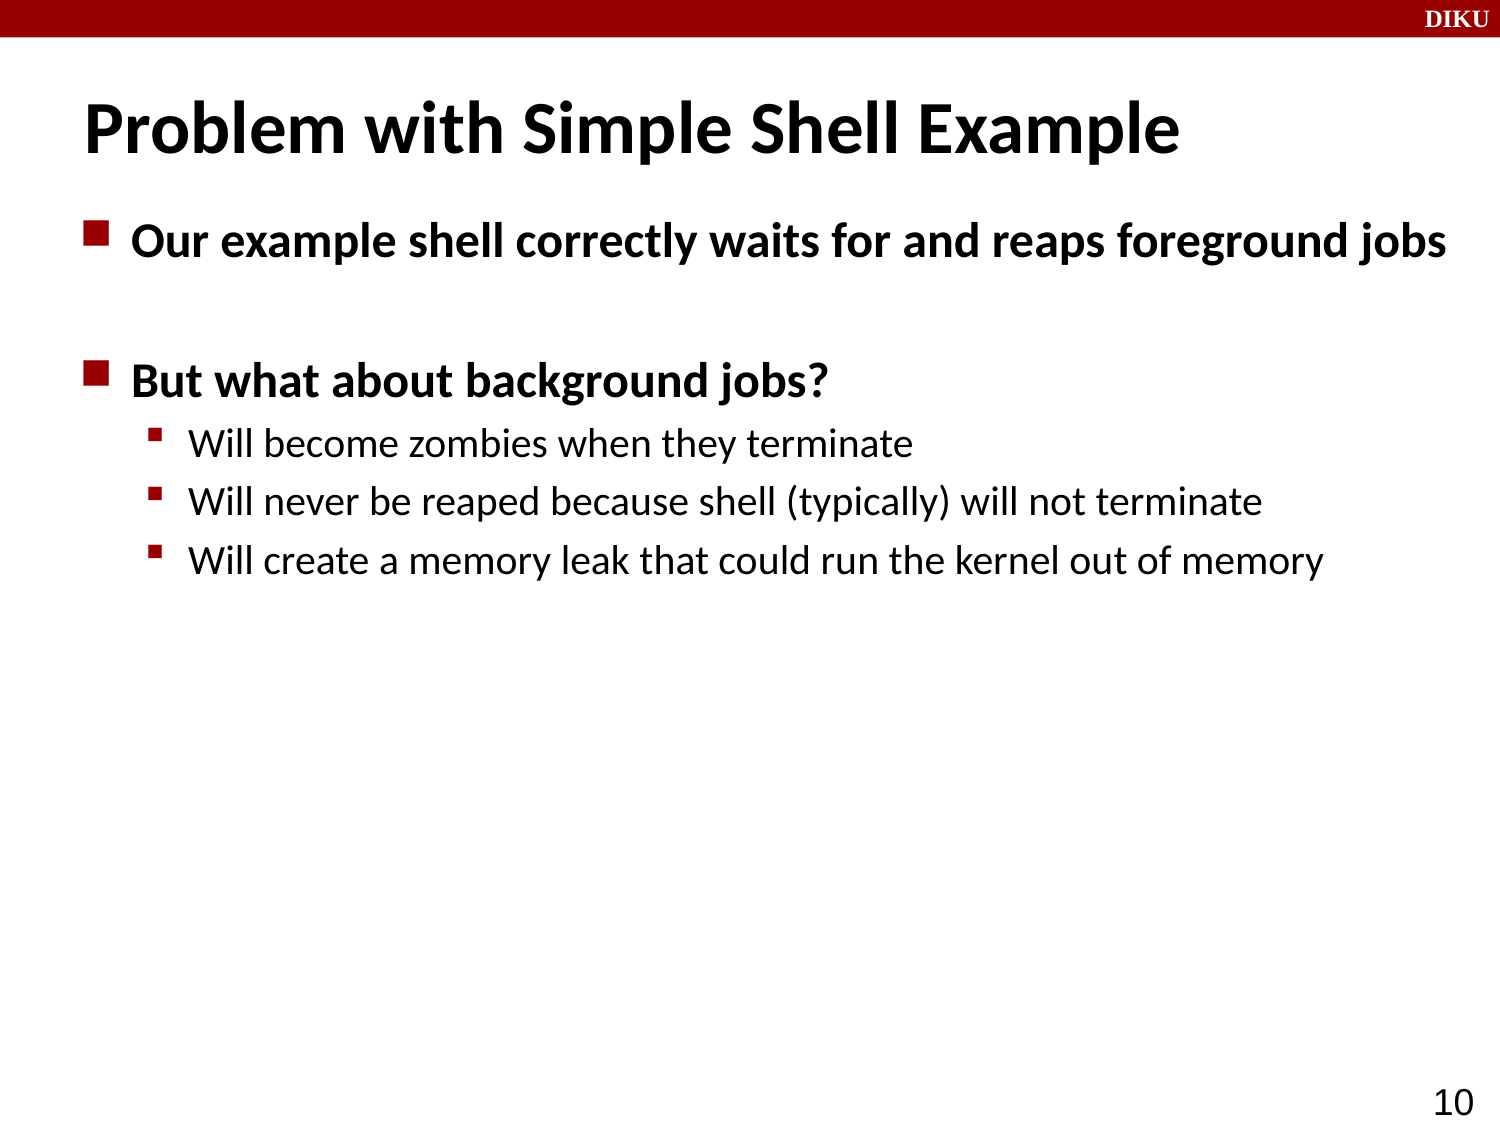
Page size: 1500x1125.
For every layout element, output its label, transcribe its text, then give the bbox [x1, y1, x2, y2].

text_box Our example shell correctly waits for and reaps foreground jobs But what about background jobs? Will become zombies when they terminate Will never be reaped because shell (typically) will not terminate Will create a memory leak that could run the kernel out of memory [69, 200, 1472, 775]
text_box Problem with Simple Shell Example [69, 59, 1500, 188]
